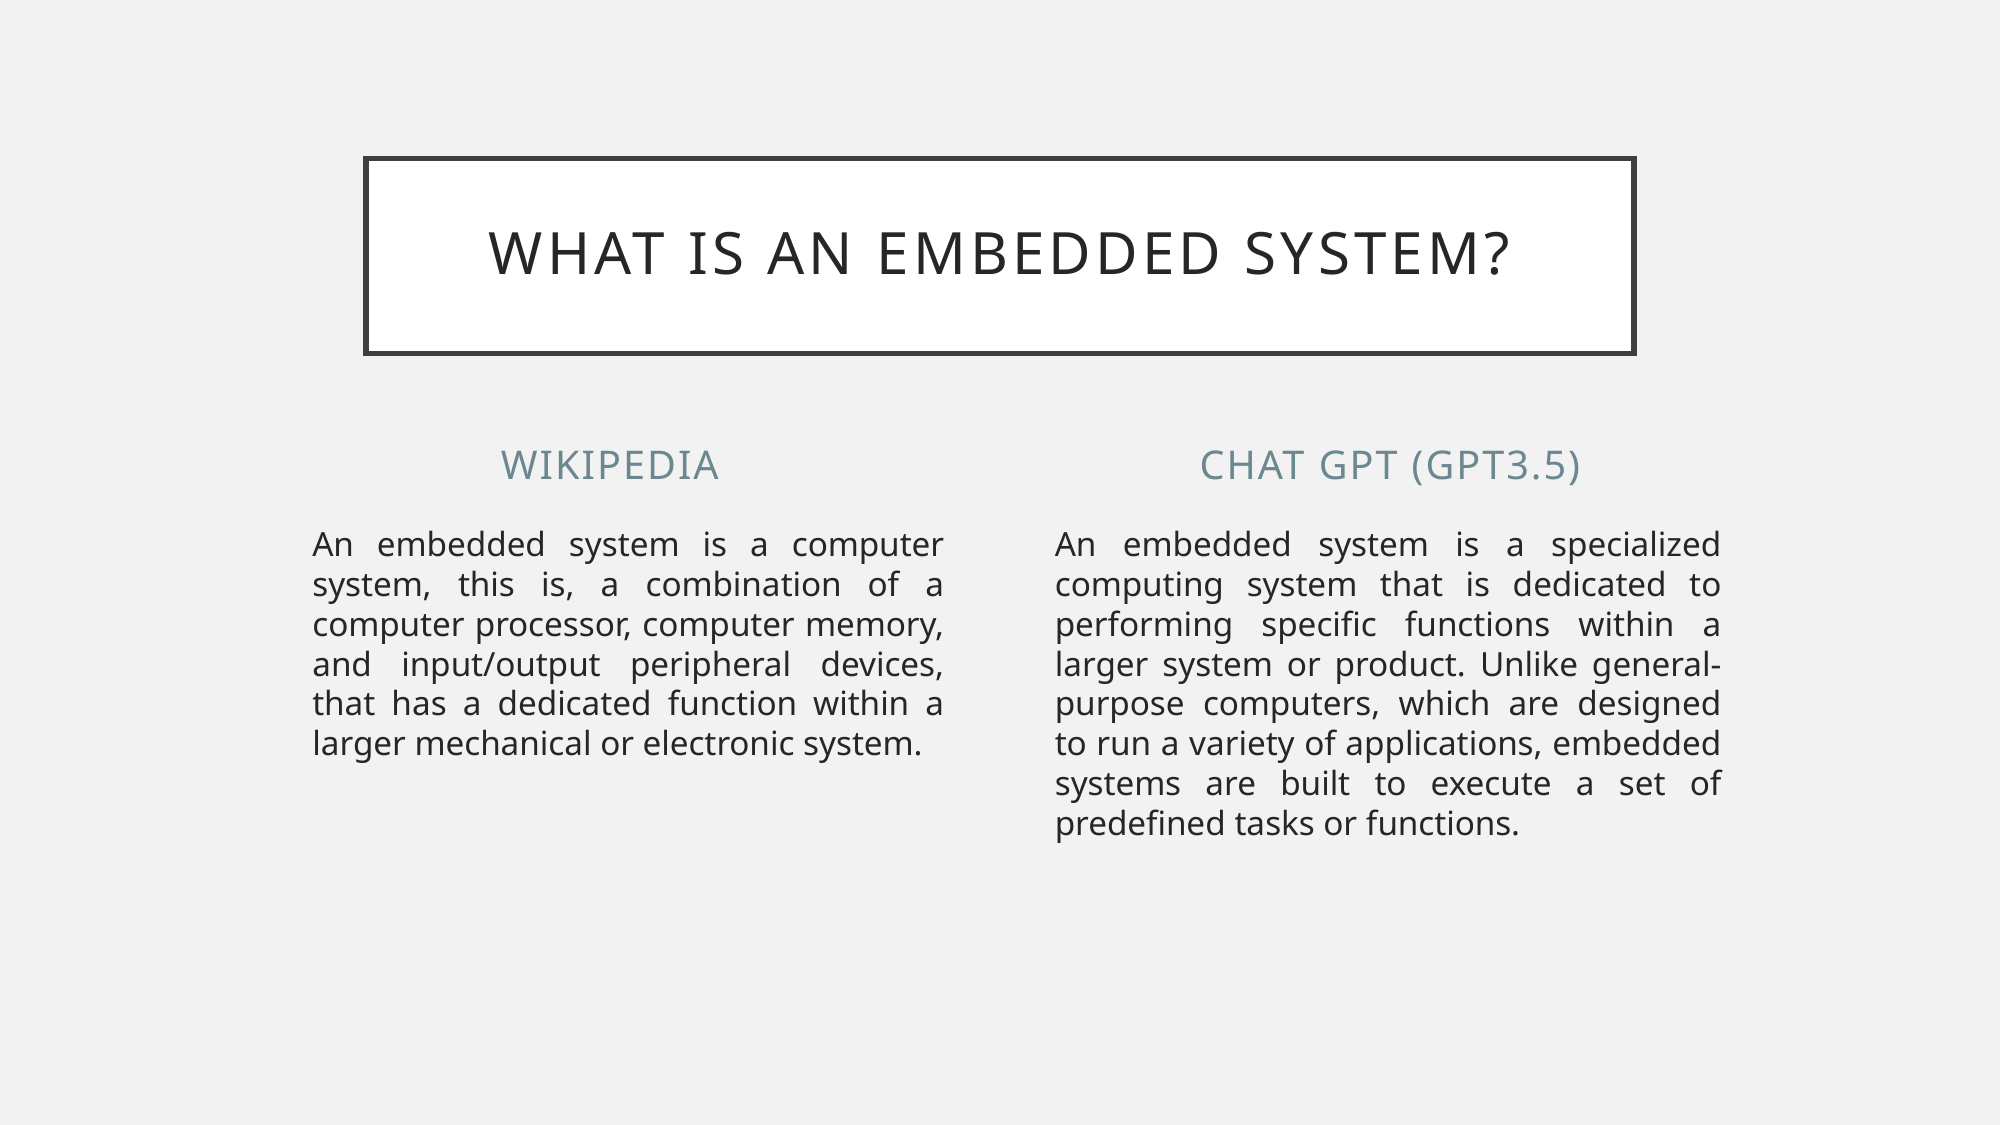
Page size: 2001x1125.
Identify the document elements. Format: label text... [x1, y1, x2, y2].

list Chat gpt (gpt3.5) [1039, 379, 1741, 495]
list Wikipedia [259, 379, 961, 495]
list An embedded system is a computer system, this is, a combination of a computer processor, computer memory, and input/output peripheral devices, that has a dedicated function within a larger mechanical or electronic system. [259, 515, 961, 942]
title What is an embedded system? [366, 158, 1634, 354]
list An embedded system is a specialized computing system that is dedicated to performing specific functions within a larger system or product. Unlike general-purpose computers, which are designed to run a variety of applications, embedded systems are built to execute a set of predefined tasks or functions. [1039, 515, 1738, 942]
